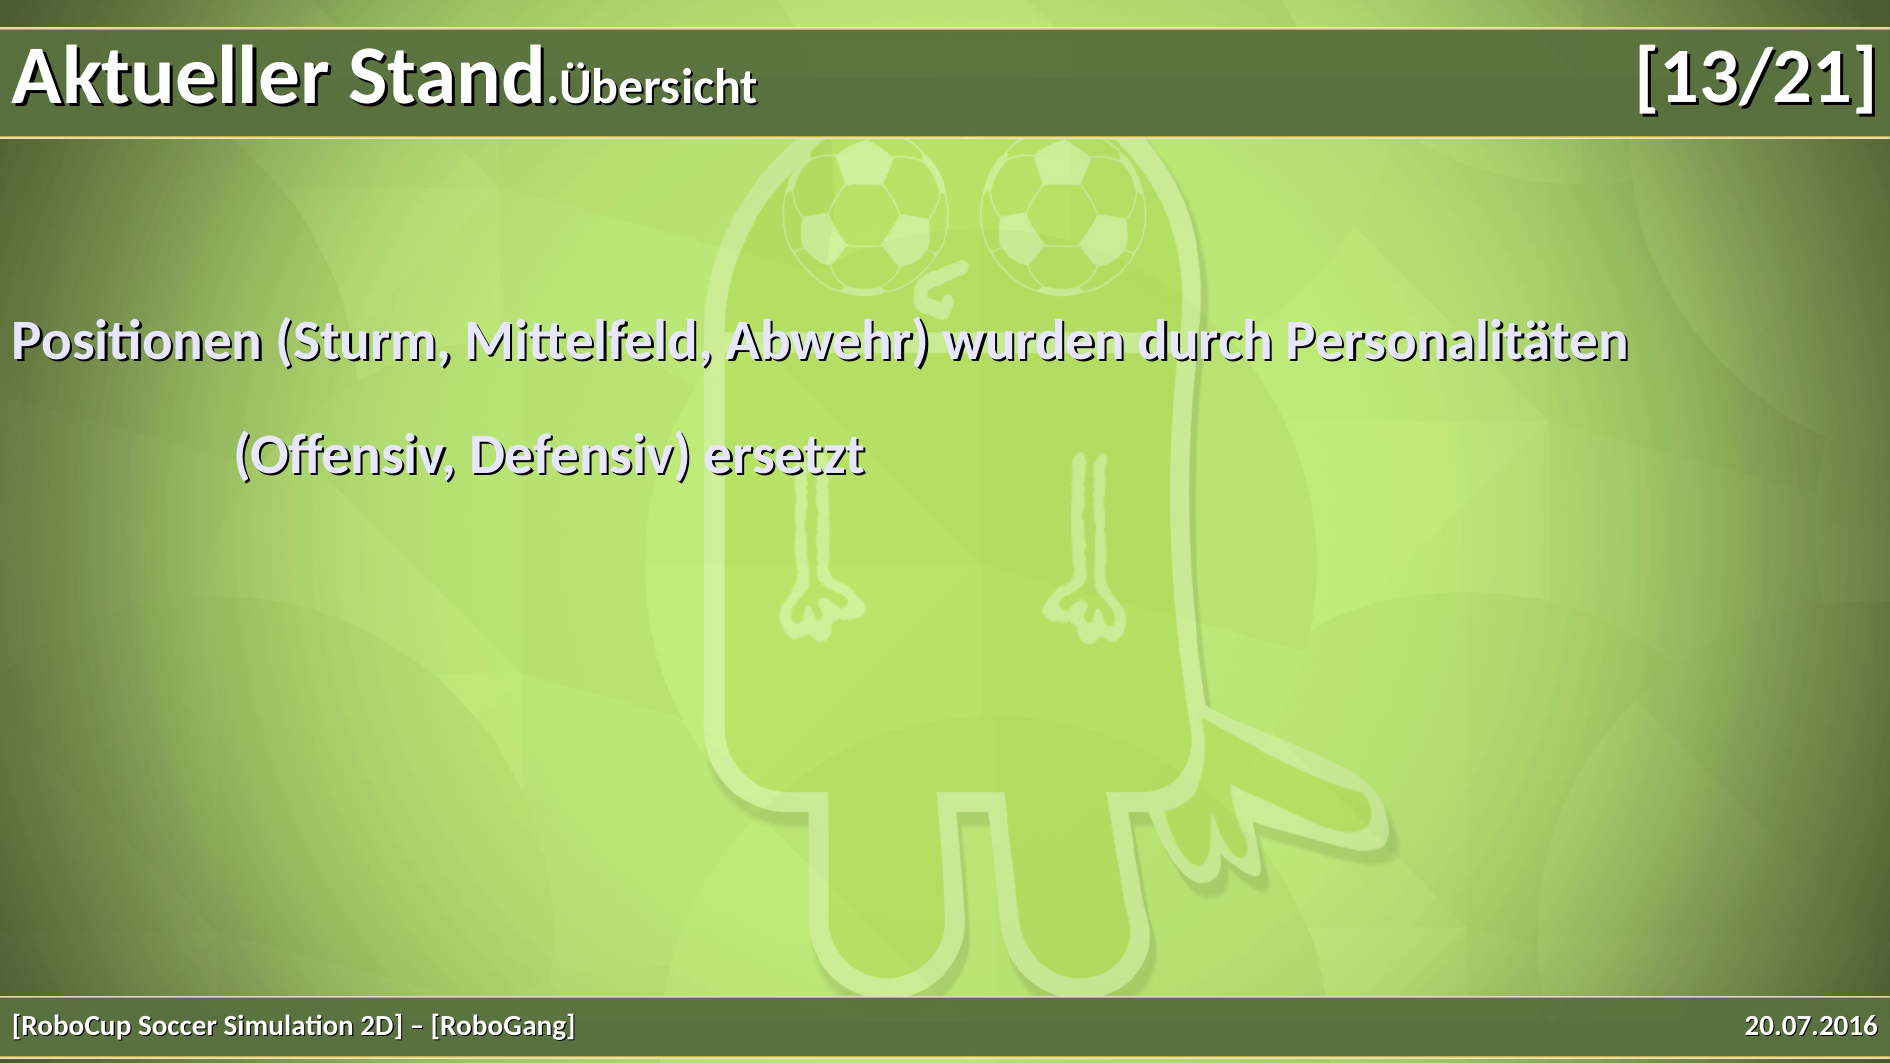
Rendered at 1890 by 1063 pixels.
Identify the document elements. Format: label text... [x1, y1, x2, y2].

subtitle Positionen (Sturm, Mittelfeld, Abwehr) wurden durch Personalitäten (Offensiv, Defensiv) ersetzt [11, 259, 1878, 910]
picture [0, 0, 1890, 1063]
title Aktueller Stand.Übersicht [11, 32, 1430, 134]
title 20.07.2016 [1629, 1003, 1878, 1052]
title [13/21] [1535, 34, 1878, 131]
title [RoboCup Soccer Simulation 2D] – [RoboGang] [11, 1003, 1063, 1052]
